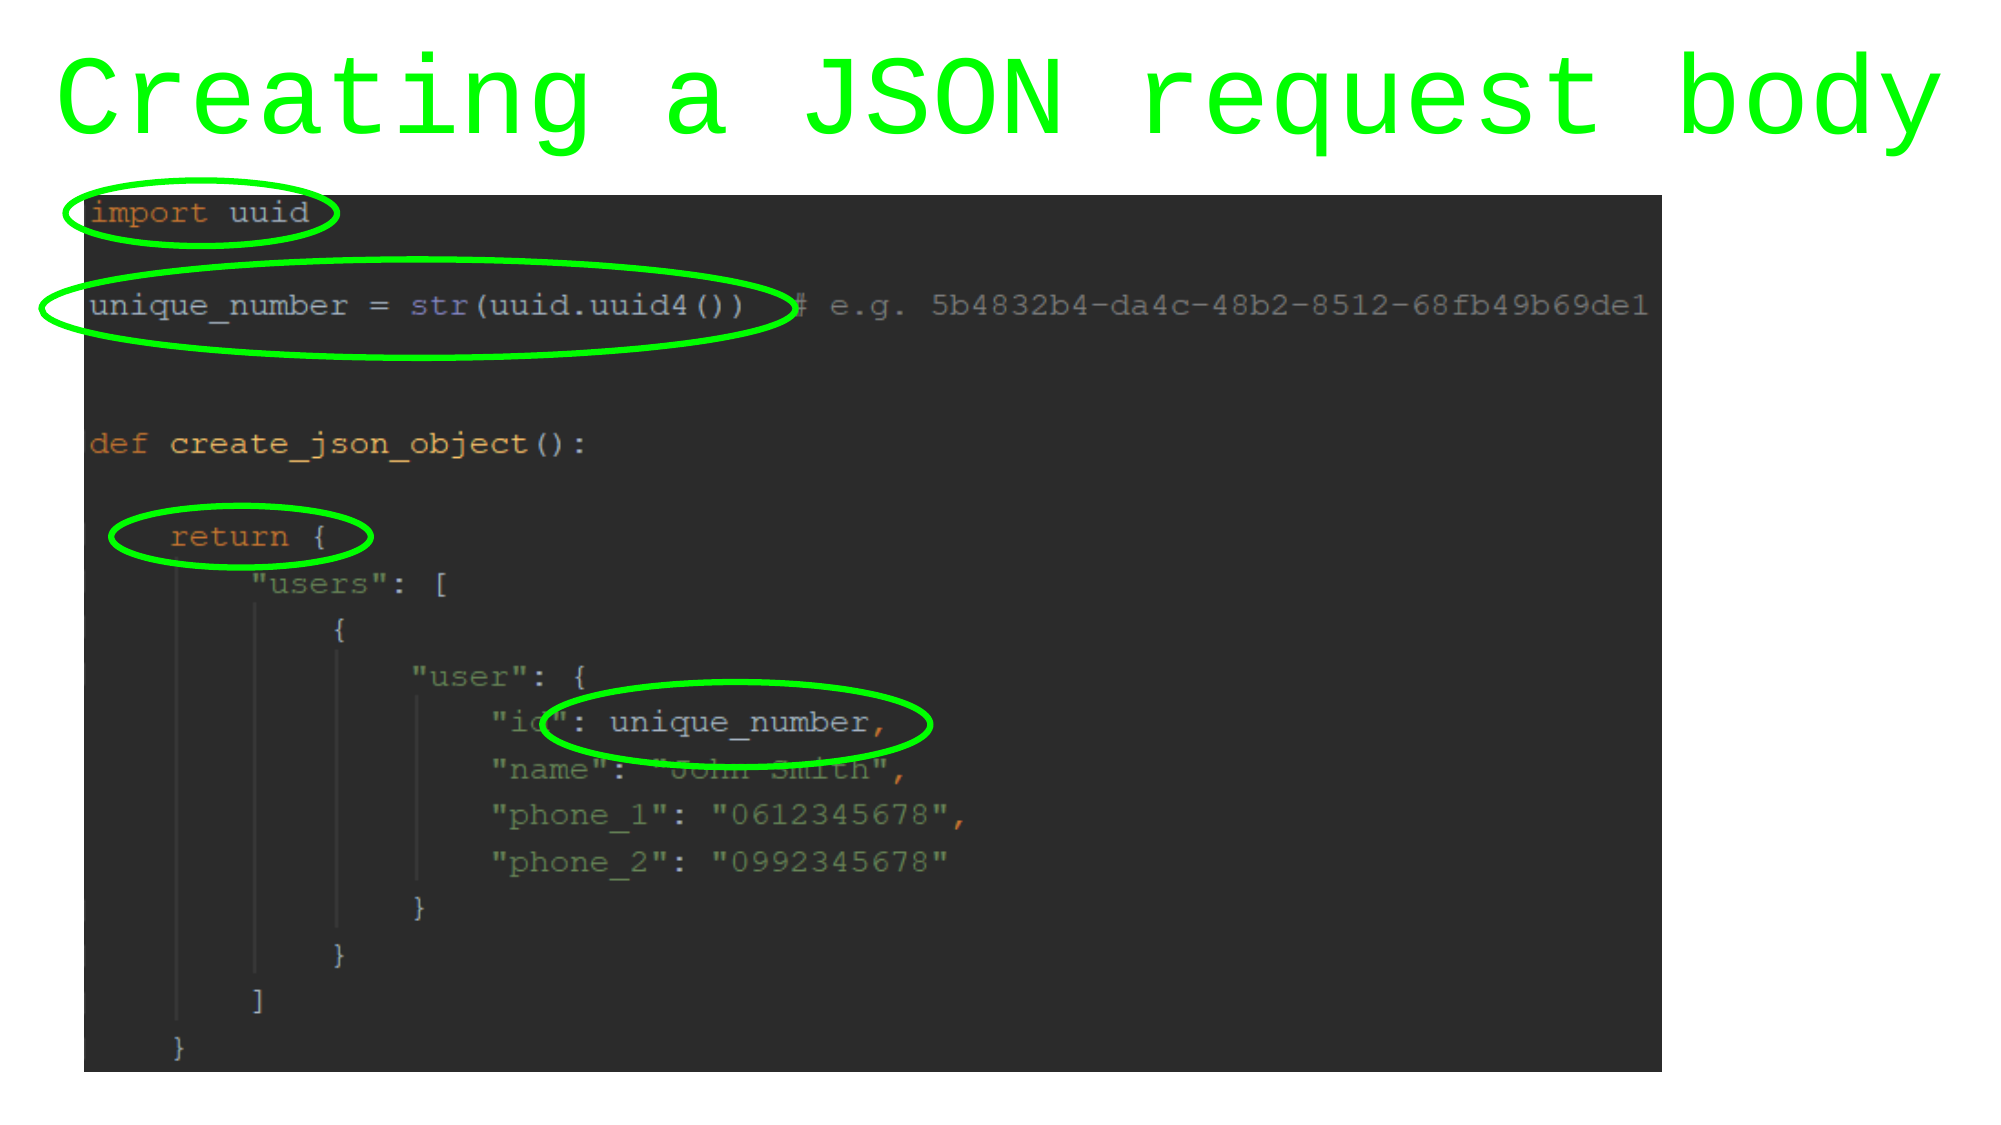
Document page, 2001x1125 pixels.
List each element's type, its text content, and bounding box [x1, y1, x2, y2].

picture [84, 196, 333, 242]
title Creating a JSON request body [0, 0, 2000, 196]
picture [84, 196, 1662, 1072]
title Creating a JSON request body [99, 184, 303, 196]
picture [84, 263, 792, 354]
